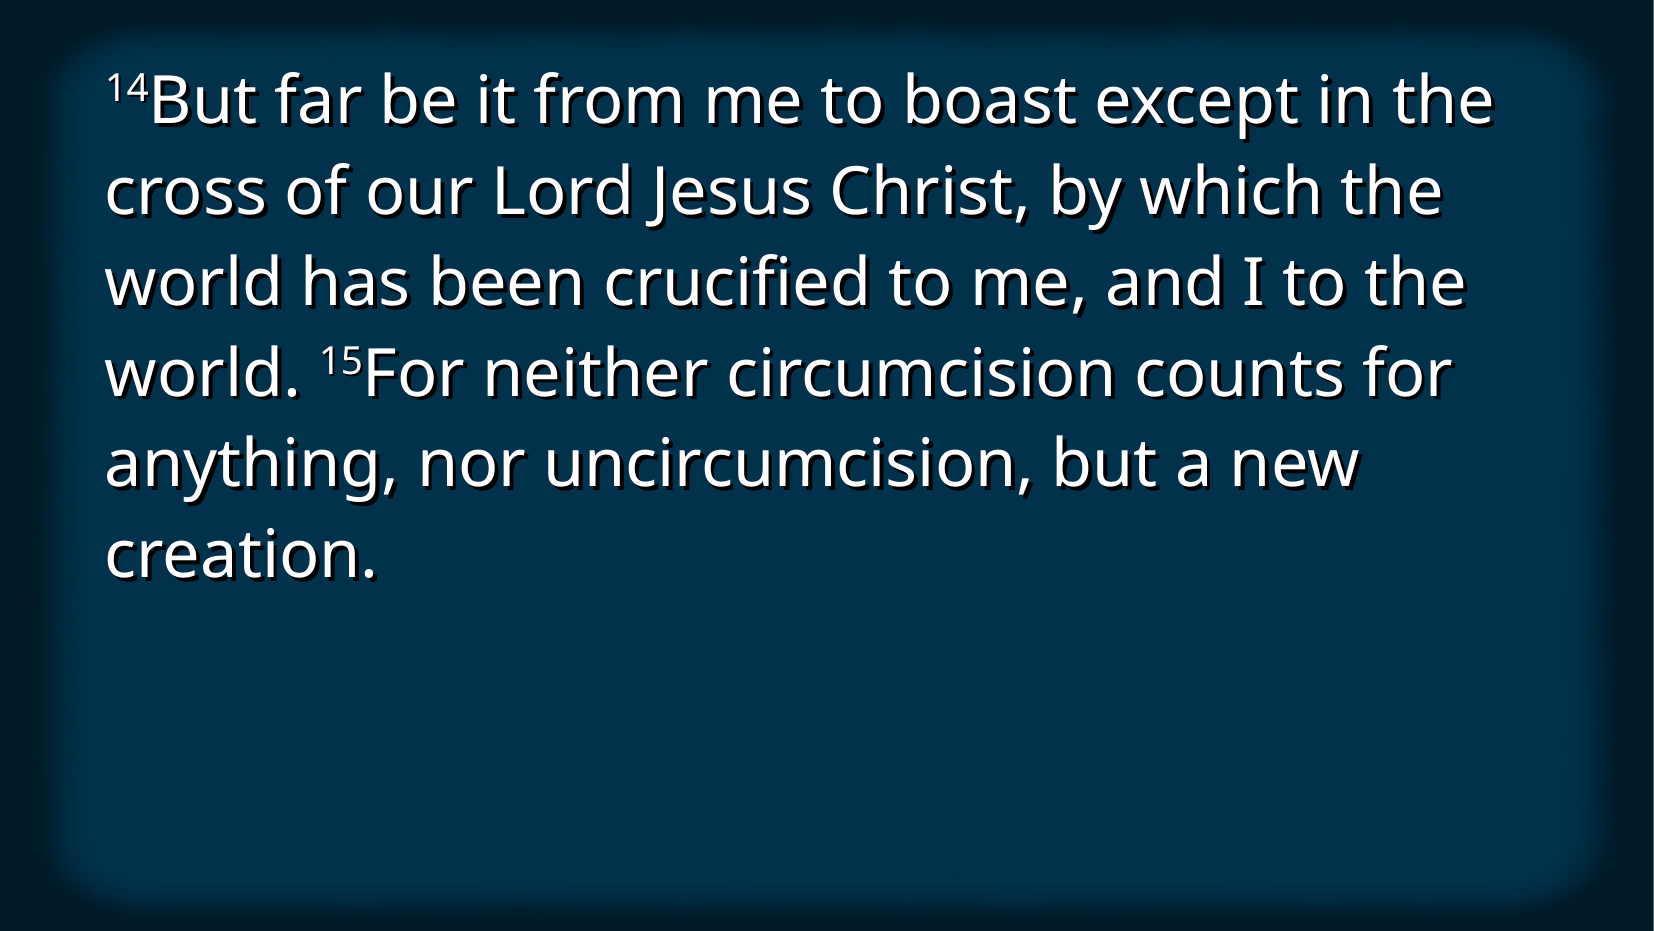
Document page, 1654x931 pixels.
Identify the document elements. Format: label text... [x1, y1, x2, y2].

text_box 14But far be it from me to boast except in the cross of our Lord Jesus Christ, by which the world has been crucified to me, and I to the world. 15For neither circumcision counts for anything, nor uncircumcision, but a new creation. [90, 45, 1578, 546]
picture [0, 0, 1654, 931]
